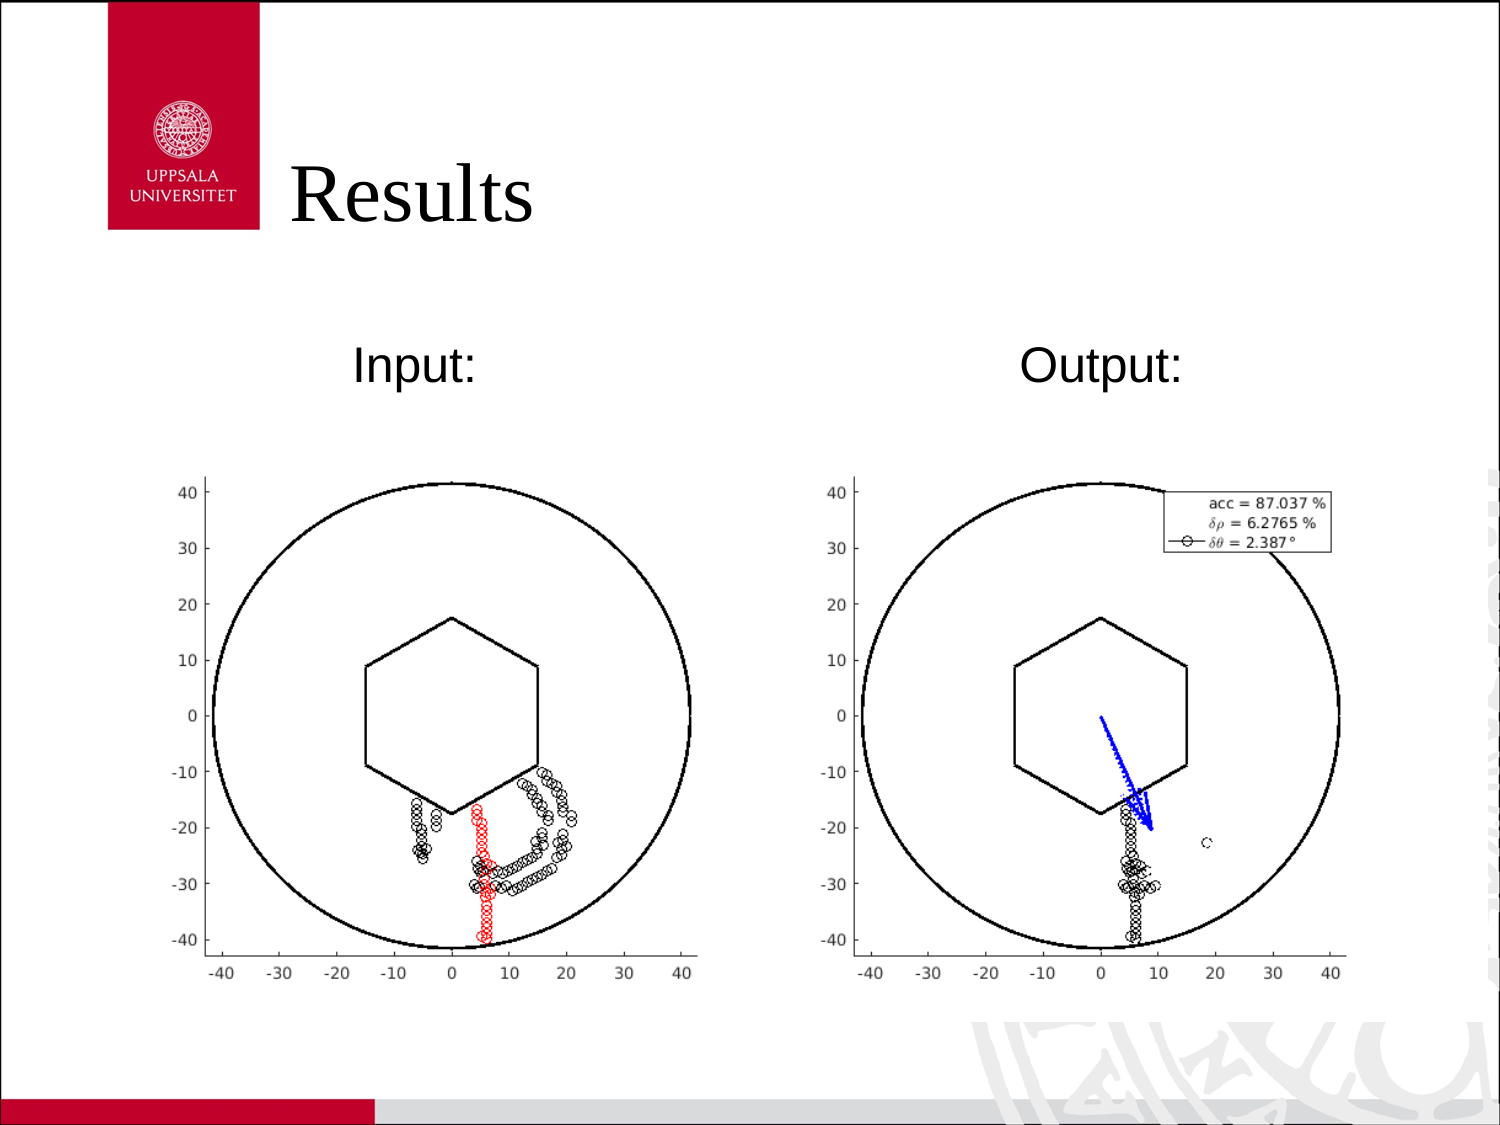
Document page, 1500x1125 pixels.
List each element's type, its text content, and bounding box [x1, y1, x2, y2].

picture [0, 0, 1500, 1125]
title Results [289, 99, 1436, 288]
text_box Output: [1004, 330, 1210, 401]
text_box Input: [337, 330, 503, 401]
